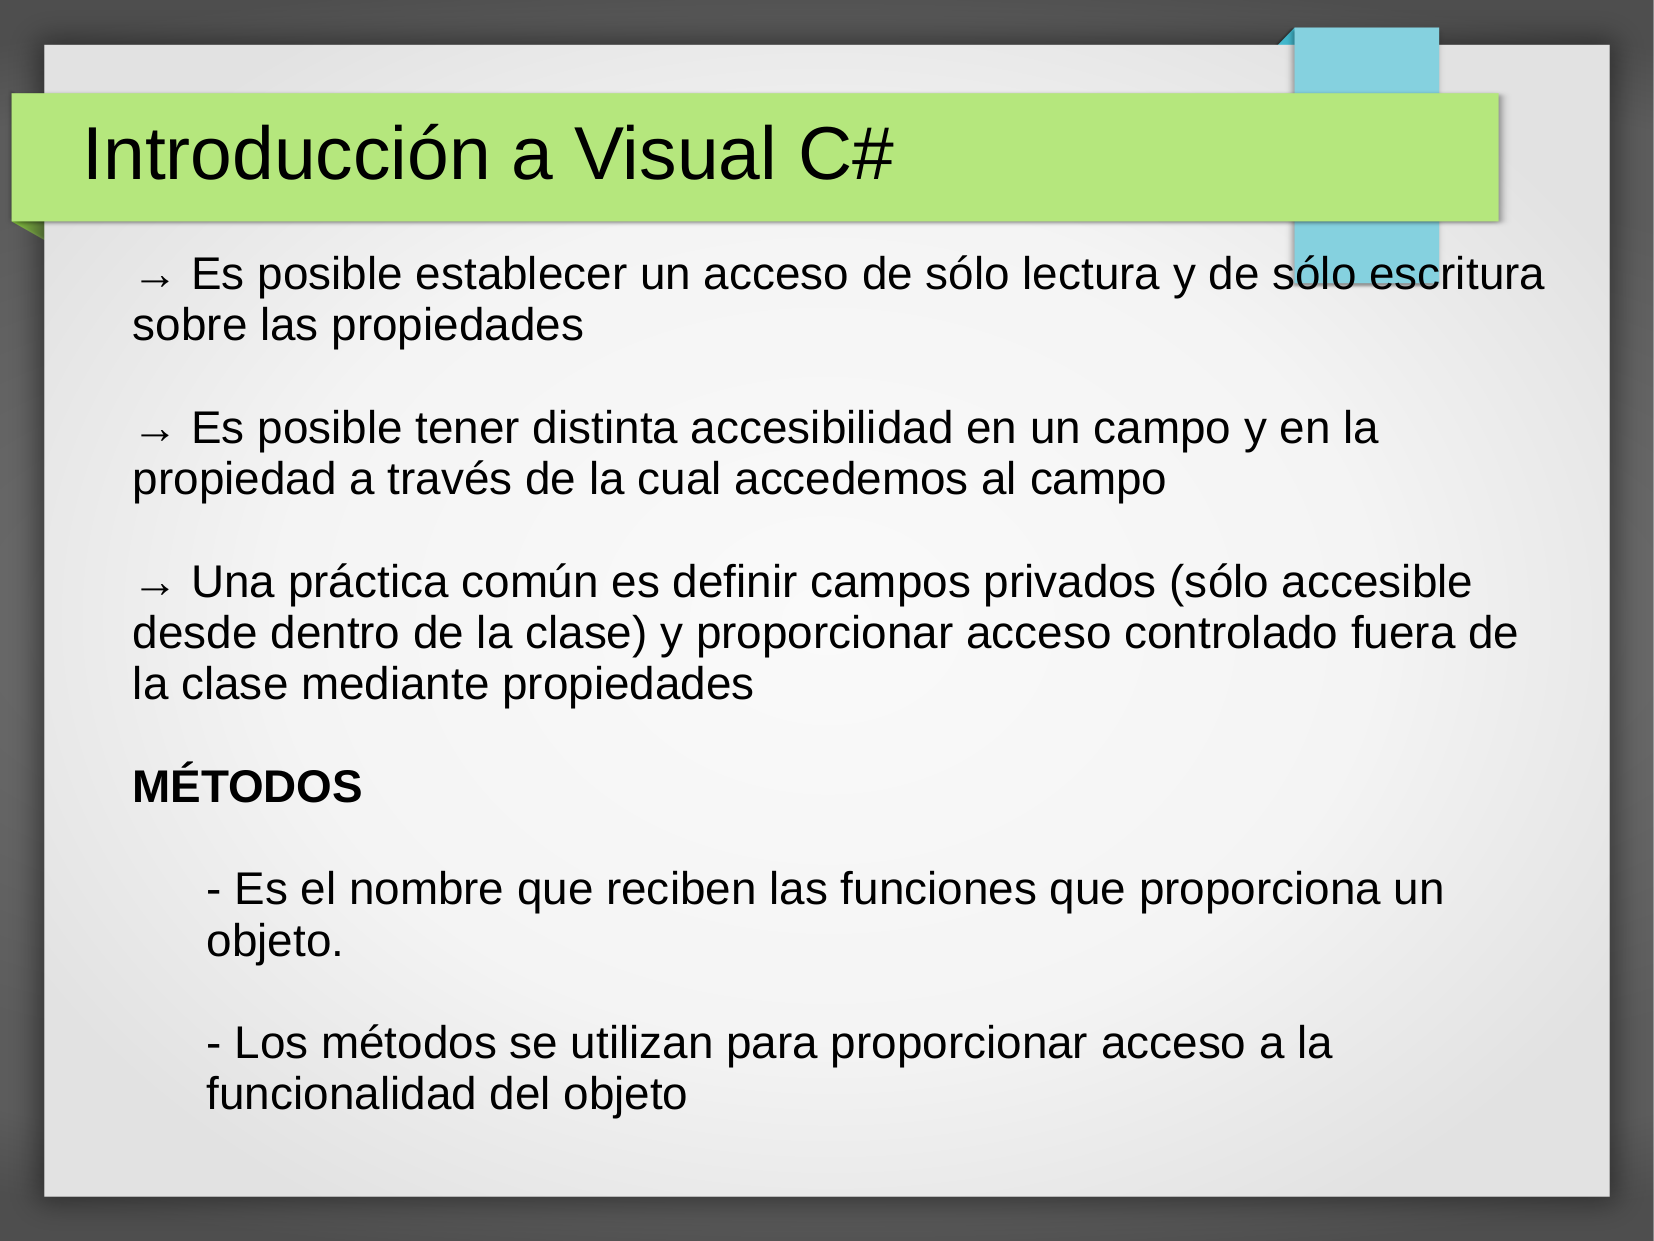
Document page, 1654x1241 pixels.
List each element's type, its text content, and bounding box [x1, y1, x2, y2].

text_box → Es posible establecer un acceso de sólo lectura y de sólo escritura sobre las propiedades → Es posible tener distinta accesibilidad en un campo y en la propiedad a través de la cual accedemos al campo → Una práctica común es definir campos privados (sólo accesible desde dentro de la clase) y proporcionar acceso controlado fuera de la clase mediante propiedades MÉTODOS - Es el nombre que reciben las funciones que proporciona un objeto. - Los métodos se utilizan para proporcionar acceso a la funcionalidad del objeto [59, 248, 1548, 1120]
picture [0, 0, 1654, 1241]
title Introducción a Visual C# [82, 94, 1264, 213]
